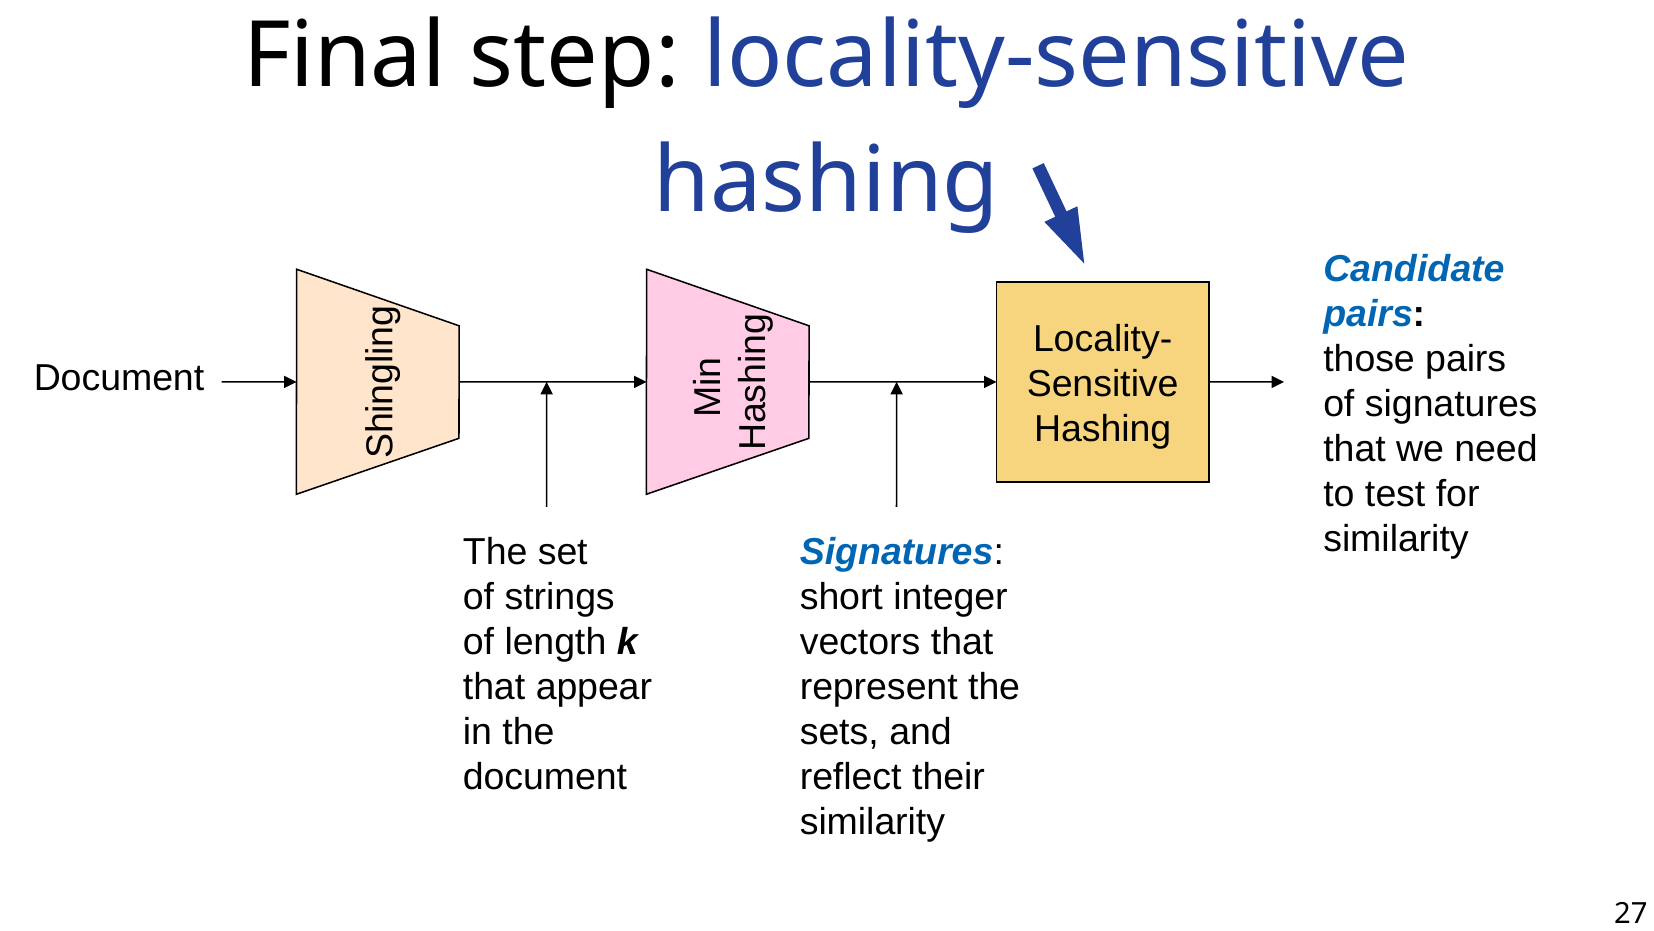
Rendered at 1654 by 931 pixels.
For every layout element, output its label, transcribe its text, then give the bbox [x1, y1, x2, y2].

text_box Locality- Sensitive Hashing [996, 281, 1209, 482]
text_box The set of strings of length k that appear in the document [448, 519, 668, 805]
text_box Candidate pairs: those pairs of signatures that we need to test for similarity [1308, 237, 1553, 567]
text_box Document [19, 345, 230, 405]
text_box Signatures: short integer vectors that represent the sets, and reflect their similarity [785, 519, 1036, 850]
title Final step: locality-sensitive hashing [82, 1, 1571, 226]
text_box Min Hashing [646, 269, 810, 495]
text_box Shingling [296, 269, 460, 495]
